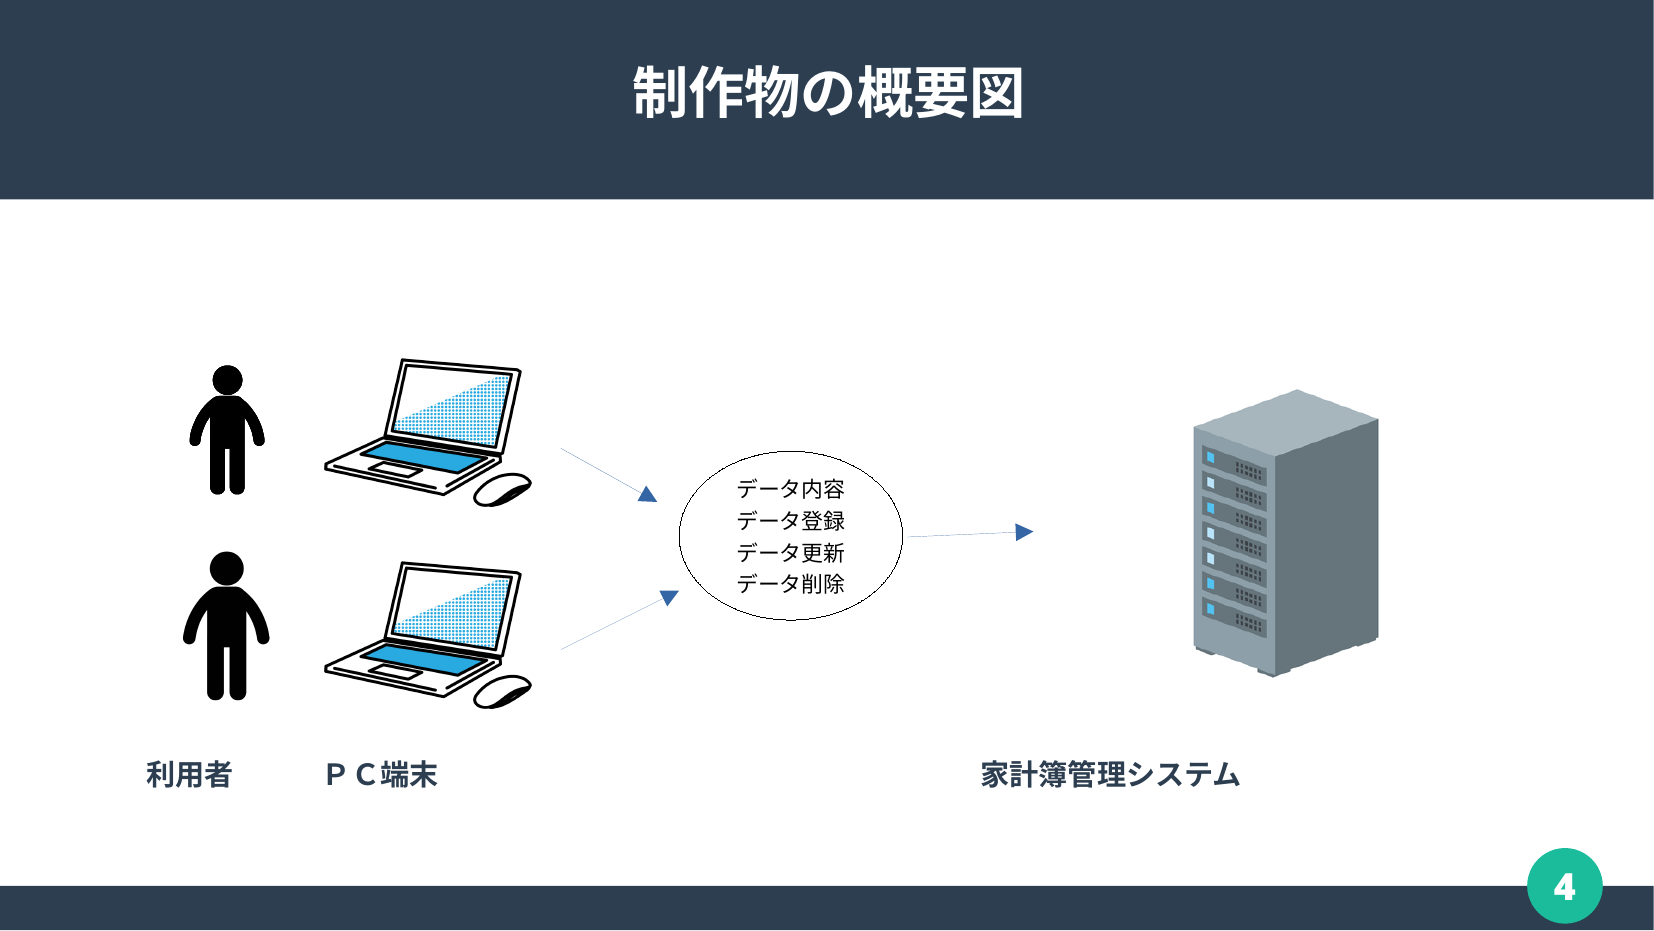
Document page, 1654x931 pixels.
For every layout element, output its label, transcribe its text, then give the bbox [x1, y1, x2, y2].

list 利用者 ＰＣ端末 家計簿管理システム [29, 177, 1565, 798]
title 制作物の概要図 [59, 29, 1595, 148]
picture [1151, 388, 1443, 680]
